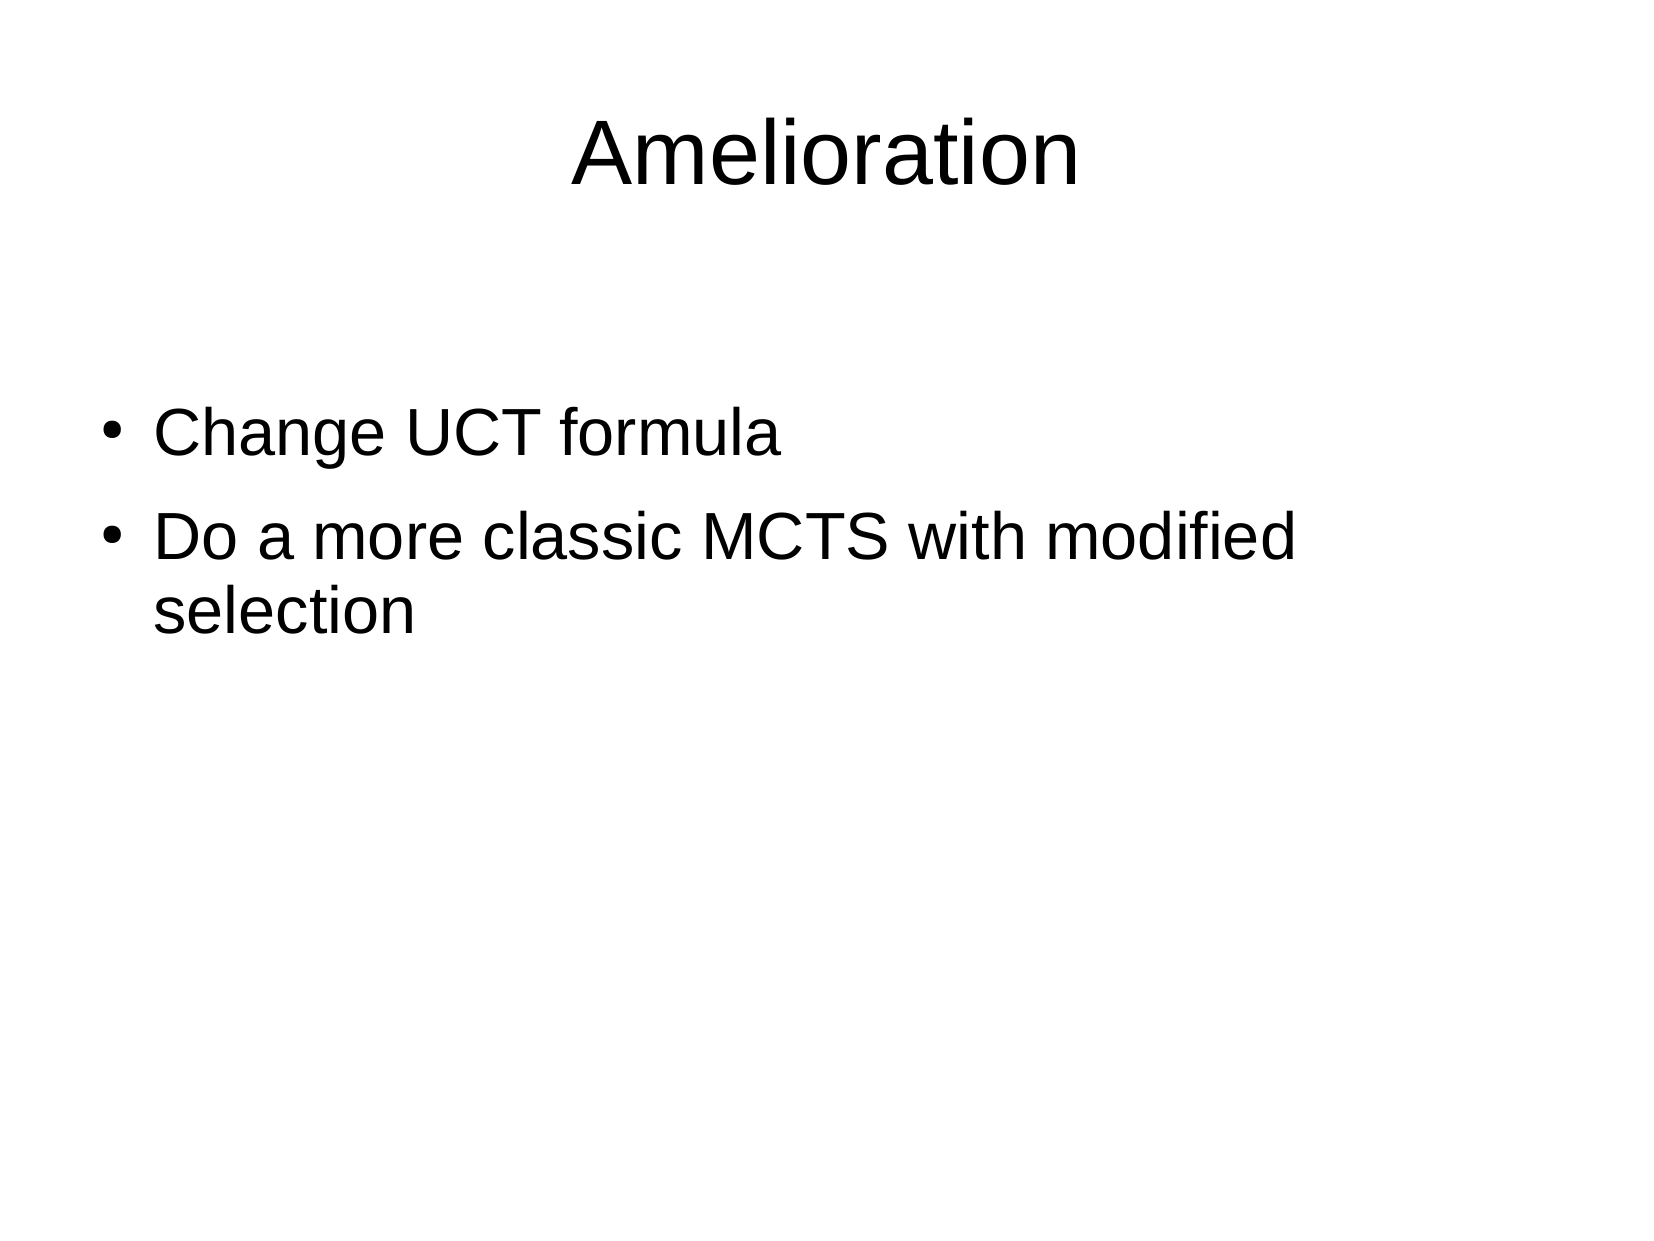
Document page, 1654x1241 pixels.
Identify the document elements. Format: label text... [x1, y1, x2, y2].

title Amelioration [82, 49, 1571, 257]
list Change UCT formula Do a more classic MCTS with modified selection [82, 290, 1571, 1010]
